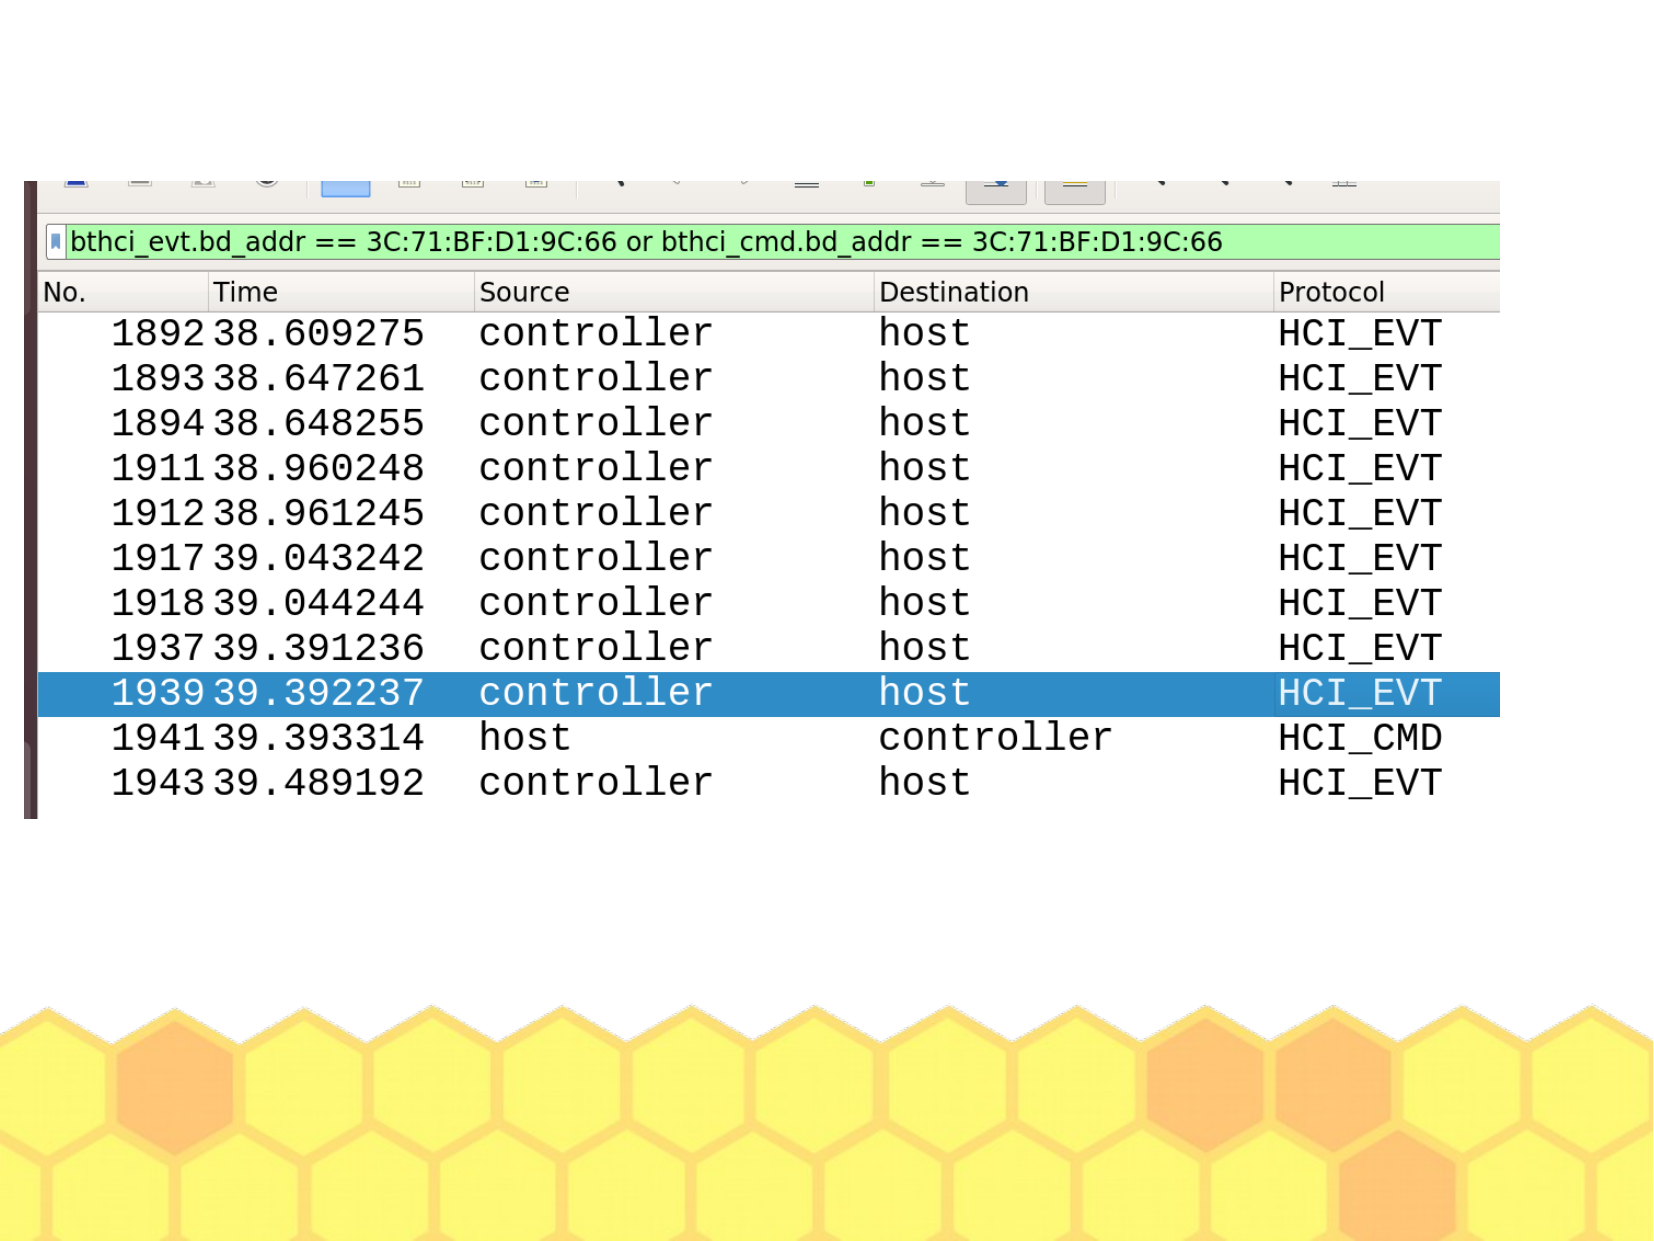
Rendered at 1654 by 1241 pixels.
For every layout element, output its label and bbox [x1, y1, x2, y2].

picture [24, 181, 1500, 819]
picture [0, 1001, 1654, 1241]
